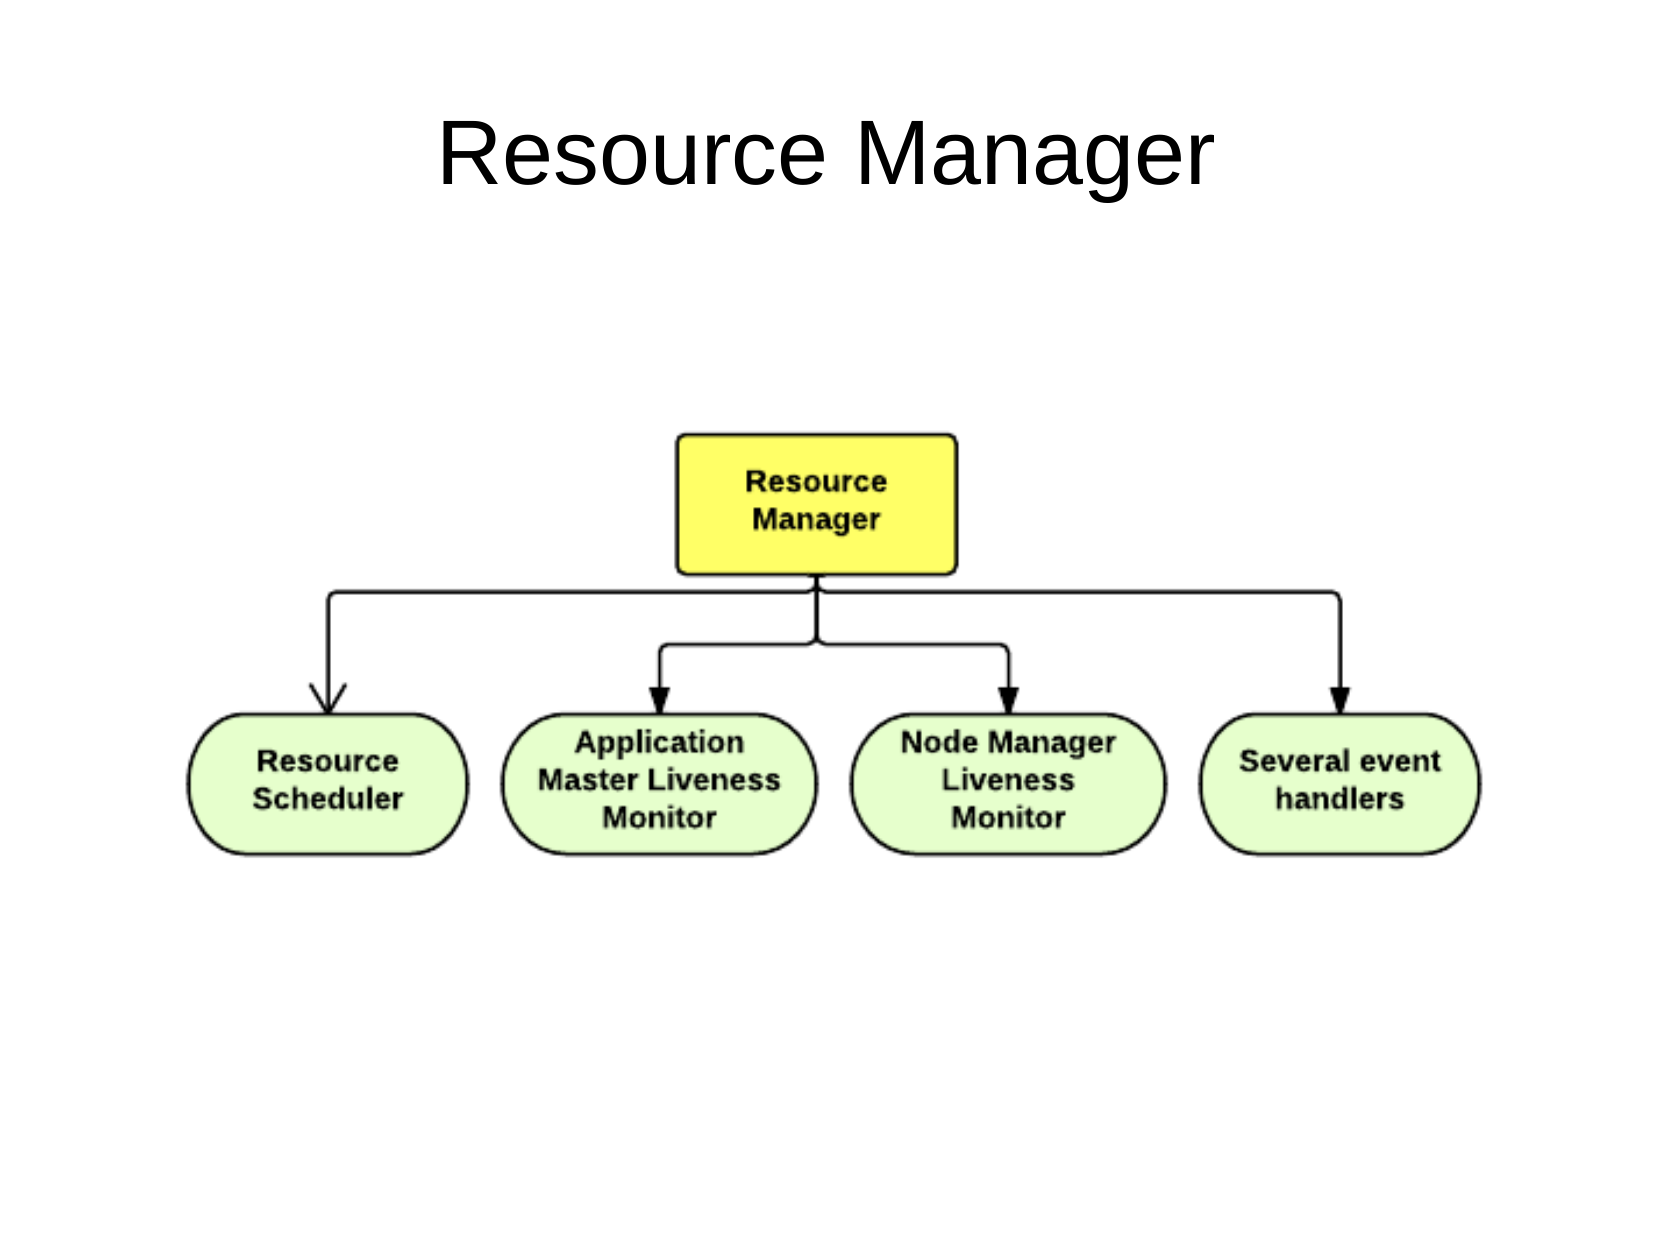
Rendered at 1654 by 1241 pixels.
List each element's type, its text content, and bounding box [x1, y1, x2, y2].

title Resource Manager [82, 49, 1571, 257]
picture [82, 371, 1571, 928]
